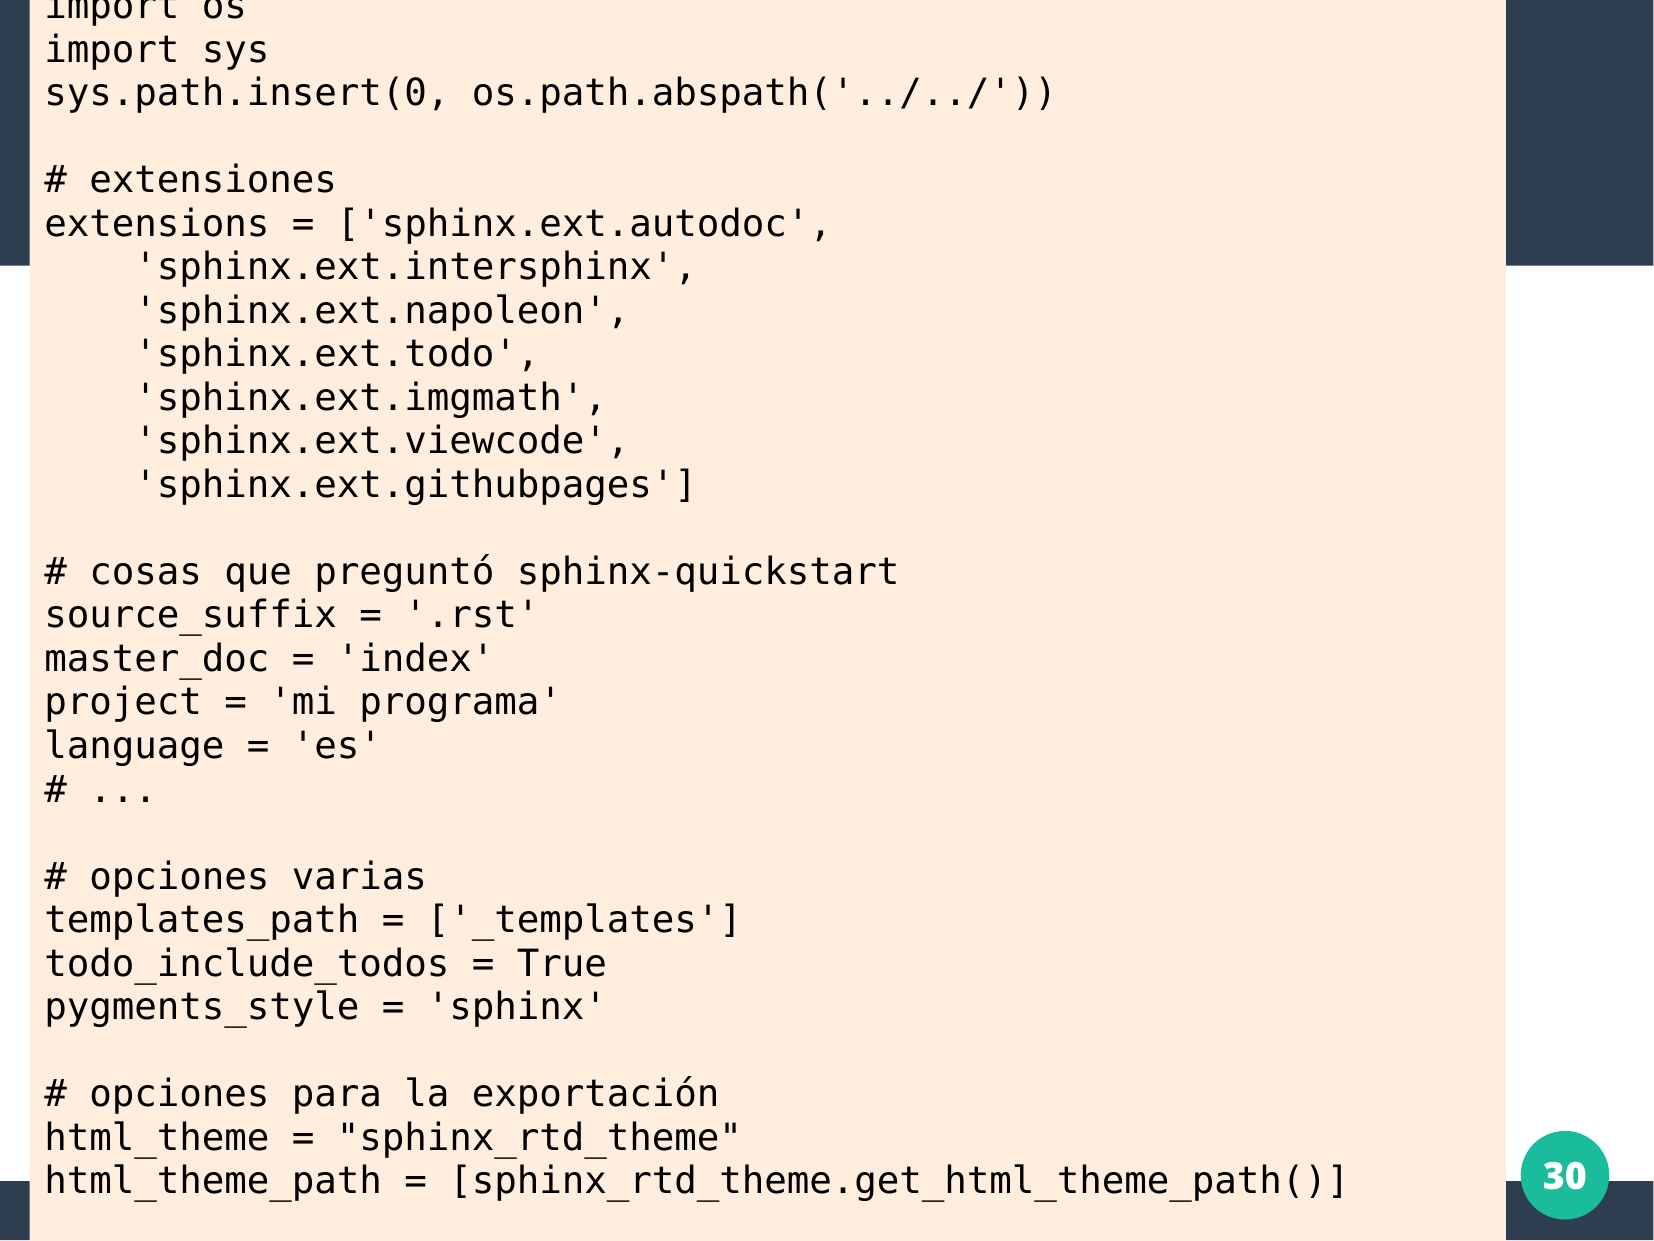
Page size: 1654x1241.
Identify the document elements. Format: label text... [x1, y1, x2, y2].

text_box # importar nuestro código import os import sys sys.path.insert(0, os.path.abspath('../../')) # extensiones extensions = ['sphinx.ext.autodoc', 'sphinx.ext.intersphinx', 'sphinx.ext.napoleon', 'sphinx.ext.todo', 'sphinx.ext.imgmath', 'sphinx.ext.viewcode', 'sphinx.ext.githubpages'] # cosas que preguntó sphinx-quickstart source_suffix = '.rst' master_doc = 'index' project = 'mi programa' language = 'es' # ... # opciones varias templates_path = ['_templates'] todo_include_todos = True pygments_style = 'sphinx' # opciones para la exportación html_theme = "sphinx_rtd_theme" html_theme_path = [sphinx_rtd_theme.get_html_theme_path()] latex_elements = { # ... } [29, 0, 1506, 1241]
